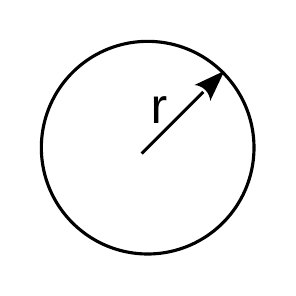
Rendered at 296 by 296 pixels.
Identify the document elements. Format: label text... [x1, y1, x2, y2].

text_box r [135, 70, 172, 142]
